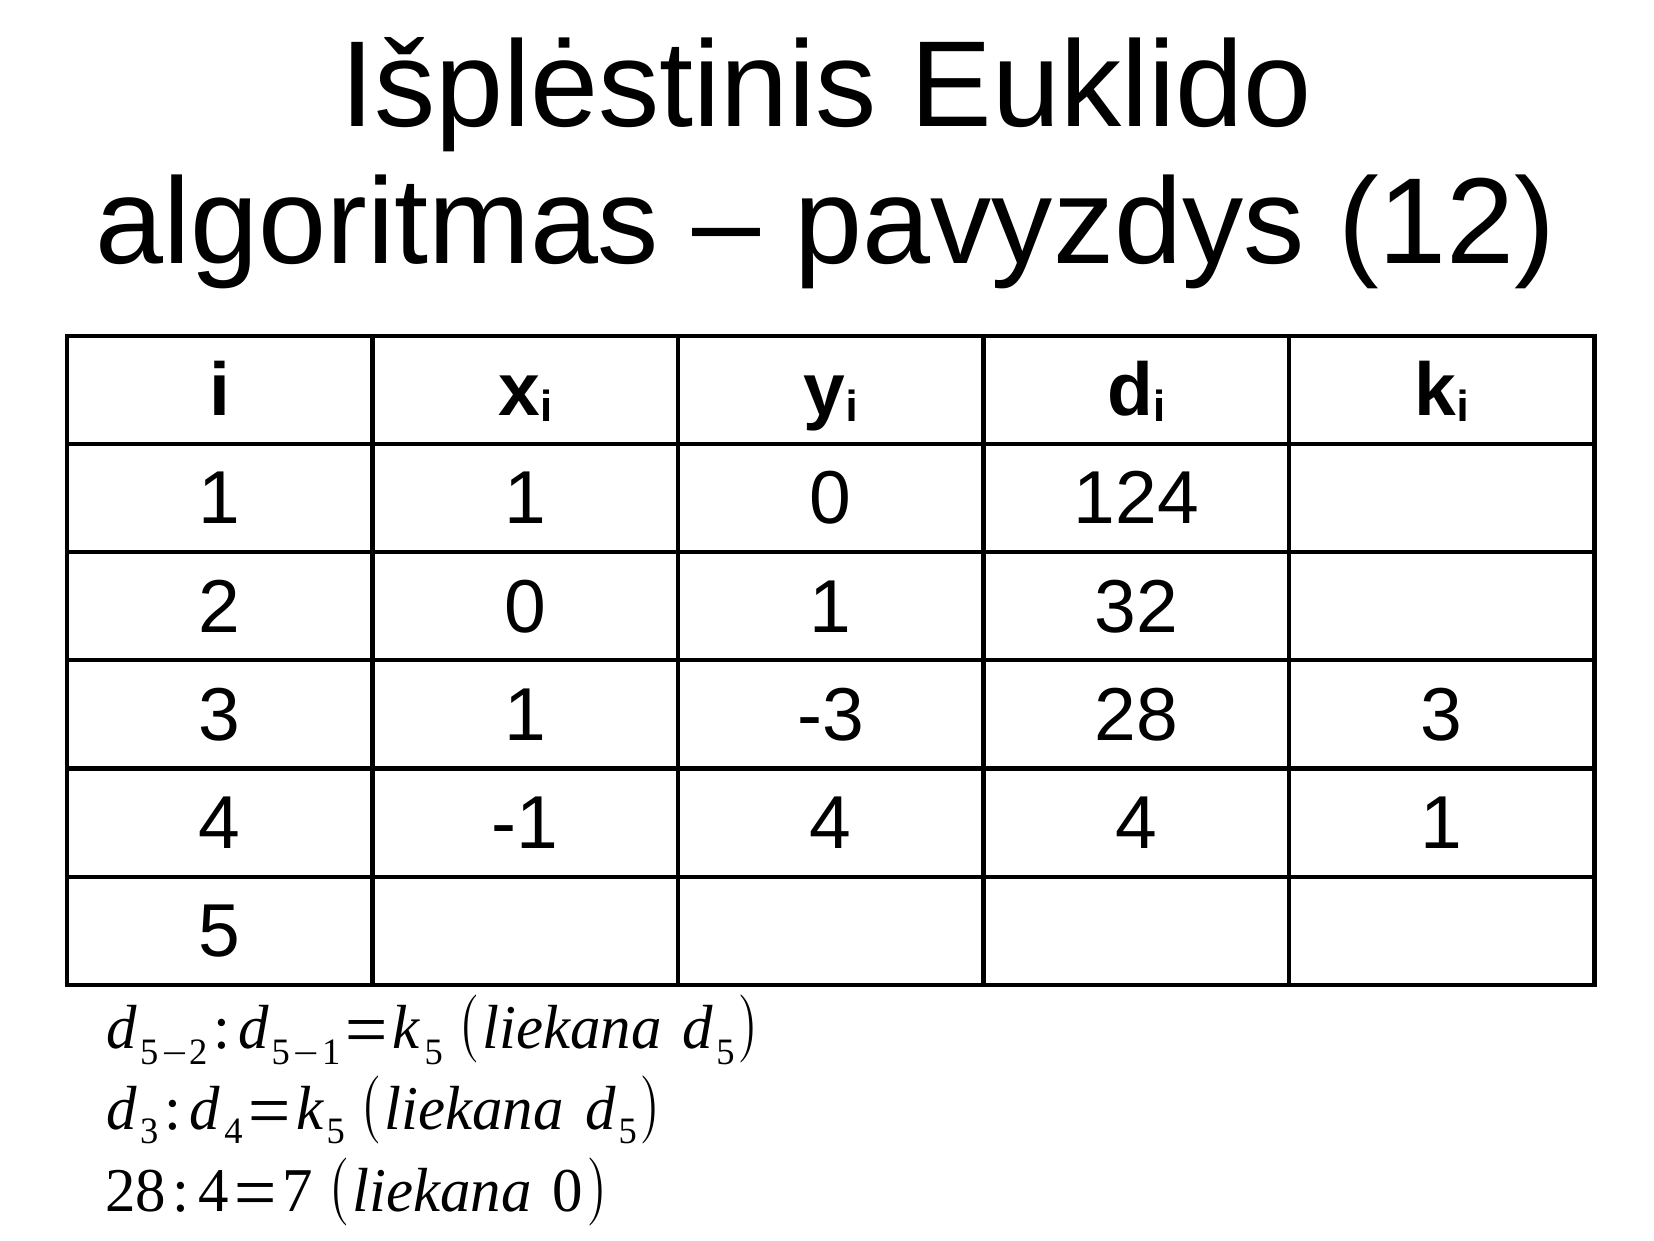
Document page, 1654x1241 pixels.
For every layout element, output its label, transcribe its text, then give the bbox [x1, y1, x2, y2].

table_cell 3 [1291, 662, 1592, 766]
table_cell 1 [375, 446, 676, 550]
table_cell -1 [375, 771, 676, 875]
table_cell 1 [680, 554, 981, 658]
table_cell 1 [375, 662, 676, 766]
table_cell 3 [69, 662, 370, 766]
table_cell [1291, 554, 1592, 658]
table_cell 32 [986, 554, 1287, 658]
table_cell 4 [69, 771, 370, 875]
table_cell [1291, 446, 1592, 550]
table_cell 1 [69, 446, 370, 550]
table_header yi [680, 338, 981, 442]
table_cell 5 [69, 879, 370, 983]
table_header di [986, 338, 1287, 442]
table_cell 4 [680, 771, 981, 875]
table_cell 0 [375, 554, 676, 658]
table_cell 124 [986, 446, 1287, 550]
table_cell [375, 879, 676, 983]
table_cell 1 [1291, 771, 1592, 875]
table_cell 4 [986, 771, 1287, 875]
table_cell [1291, 879, 1592, 983]
table_header ki [1291, 338, 1592, 442]
table_header xi [375, 338, 676, 442]
table_cell 2 [69, 554, 370, 658]
title Išplėstinis Euklido algoritmas – pavyzdys (12) [82, 16, 1571, 290]
table_cell 0 [680, 446, 981, 550]
table_cell 28 [986, 662, 1287, 766]
chart [99, 992, 764, 1229]
table_cell [680, 879, 981, 983]
table_header i [69, 338, 370, 442]
table_cell [986, 879, 1287, 983]
table_cell -3 [680, 662, 981, 766]
